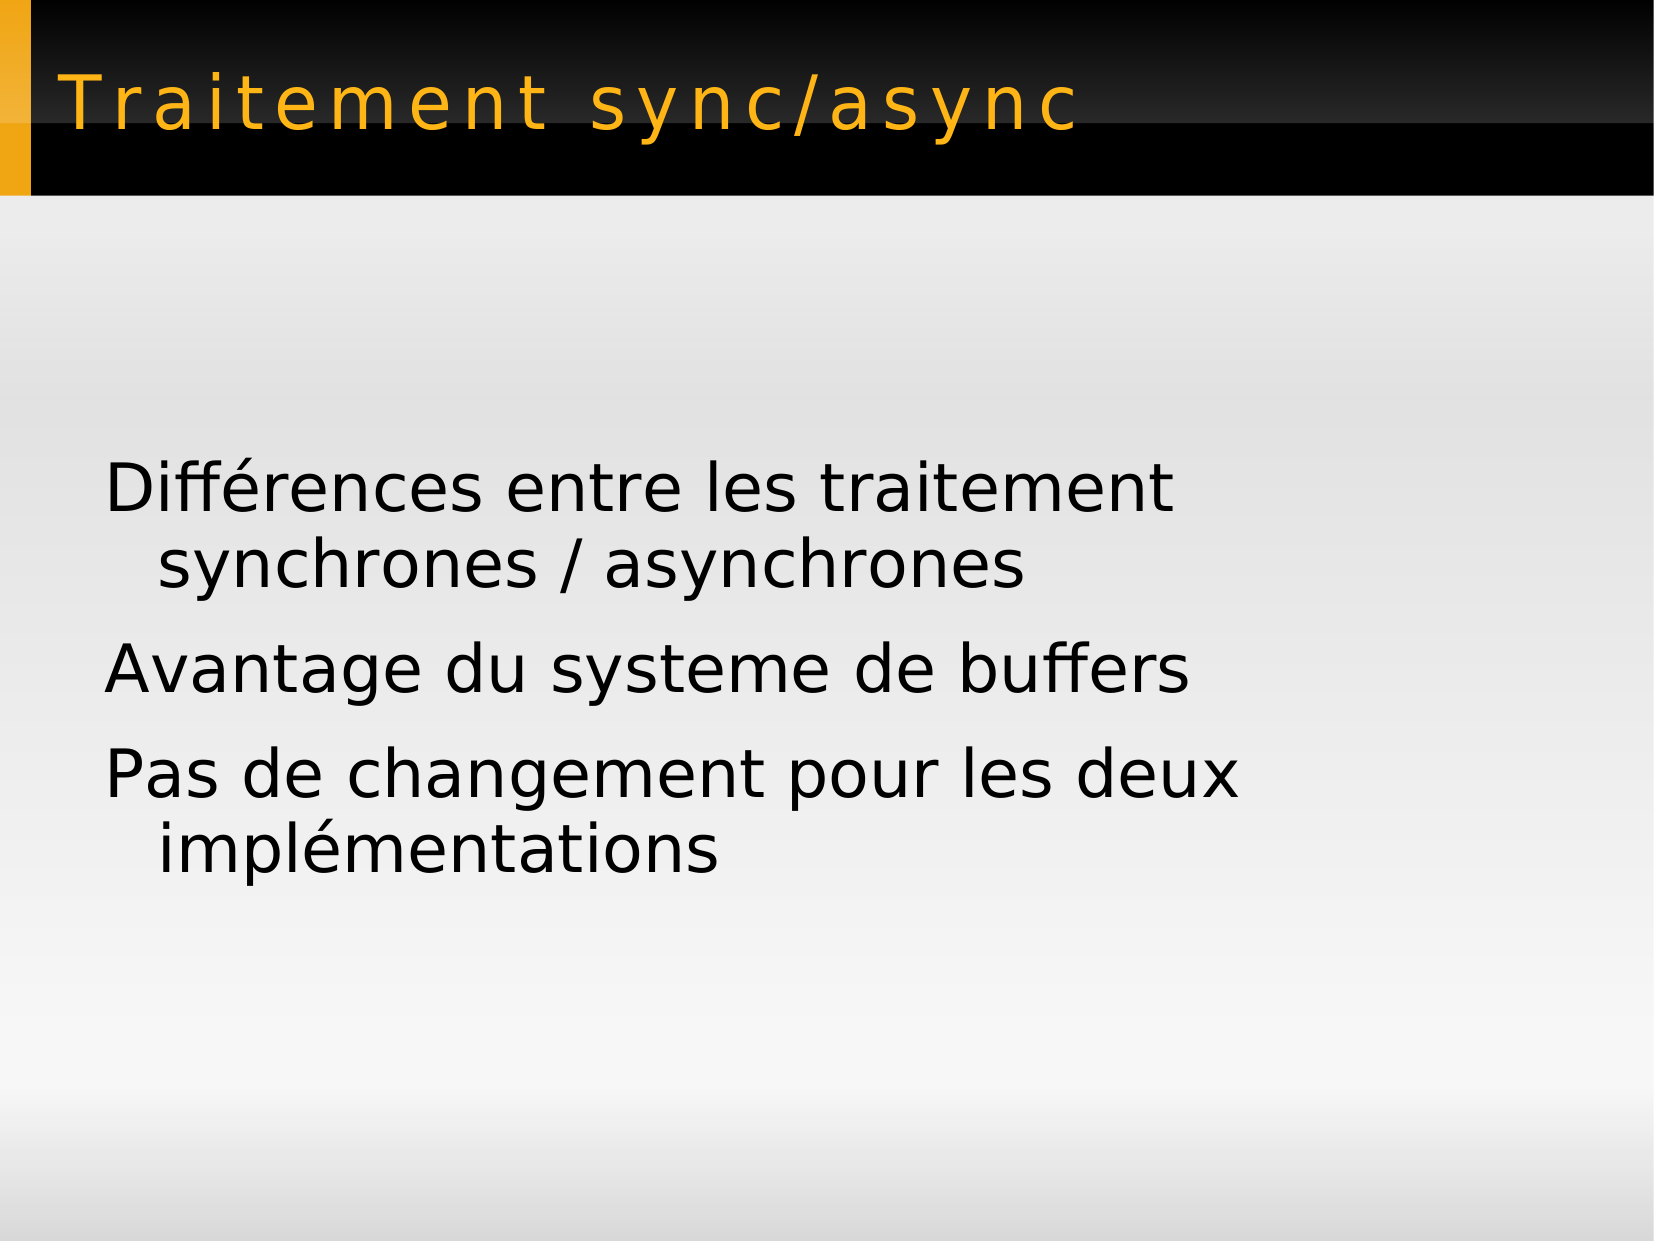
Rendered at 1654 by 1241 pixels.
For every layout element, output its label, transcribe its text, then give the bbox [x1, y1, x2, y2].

list Différences entre les traitement synchrones / asynchrones Avantage du systeme de buffers Pas de changement pour les deux implémentations [86, 450, 1576, 982]
title Traitement sync/async [59, 36, 1270, 171]
picture [0, 0, 1654, 1241]
